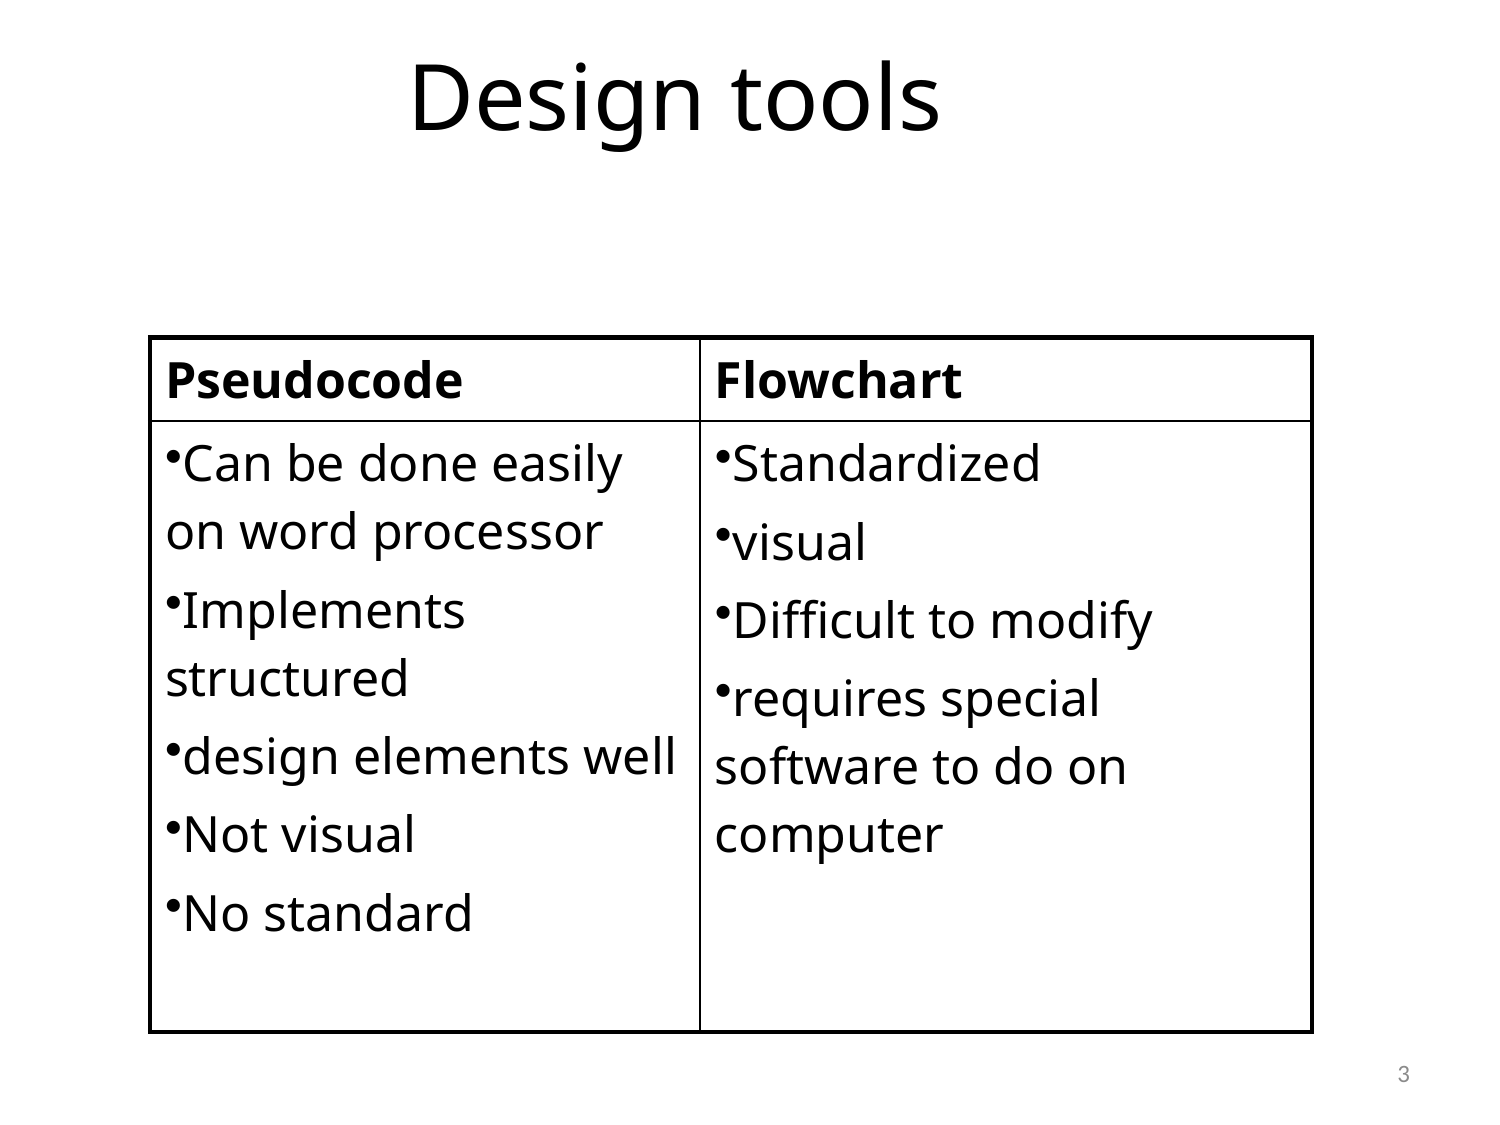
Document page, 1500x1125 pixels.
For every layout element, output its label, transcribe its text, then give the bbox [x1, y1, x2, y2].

table_cell Can be done easily on word processor Implements structured design elements well Not visual No standard [152, 422, 699, 1030]
title Design tools [0, 0, 1350, 188]
table_header Flowchart [701, 340, 1310, 420]
table_header Pseudocode [152, 340, 699, 420]
table_cell Standardized visual Difficult to modify requires special software to do on computer [701, 422, 1310, 1030]
slide_number <number> [1074, 1042, 1425, 1103]
